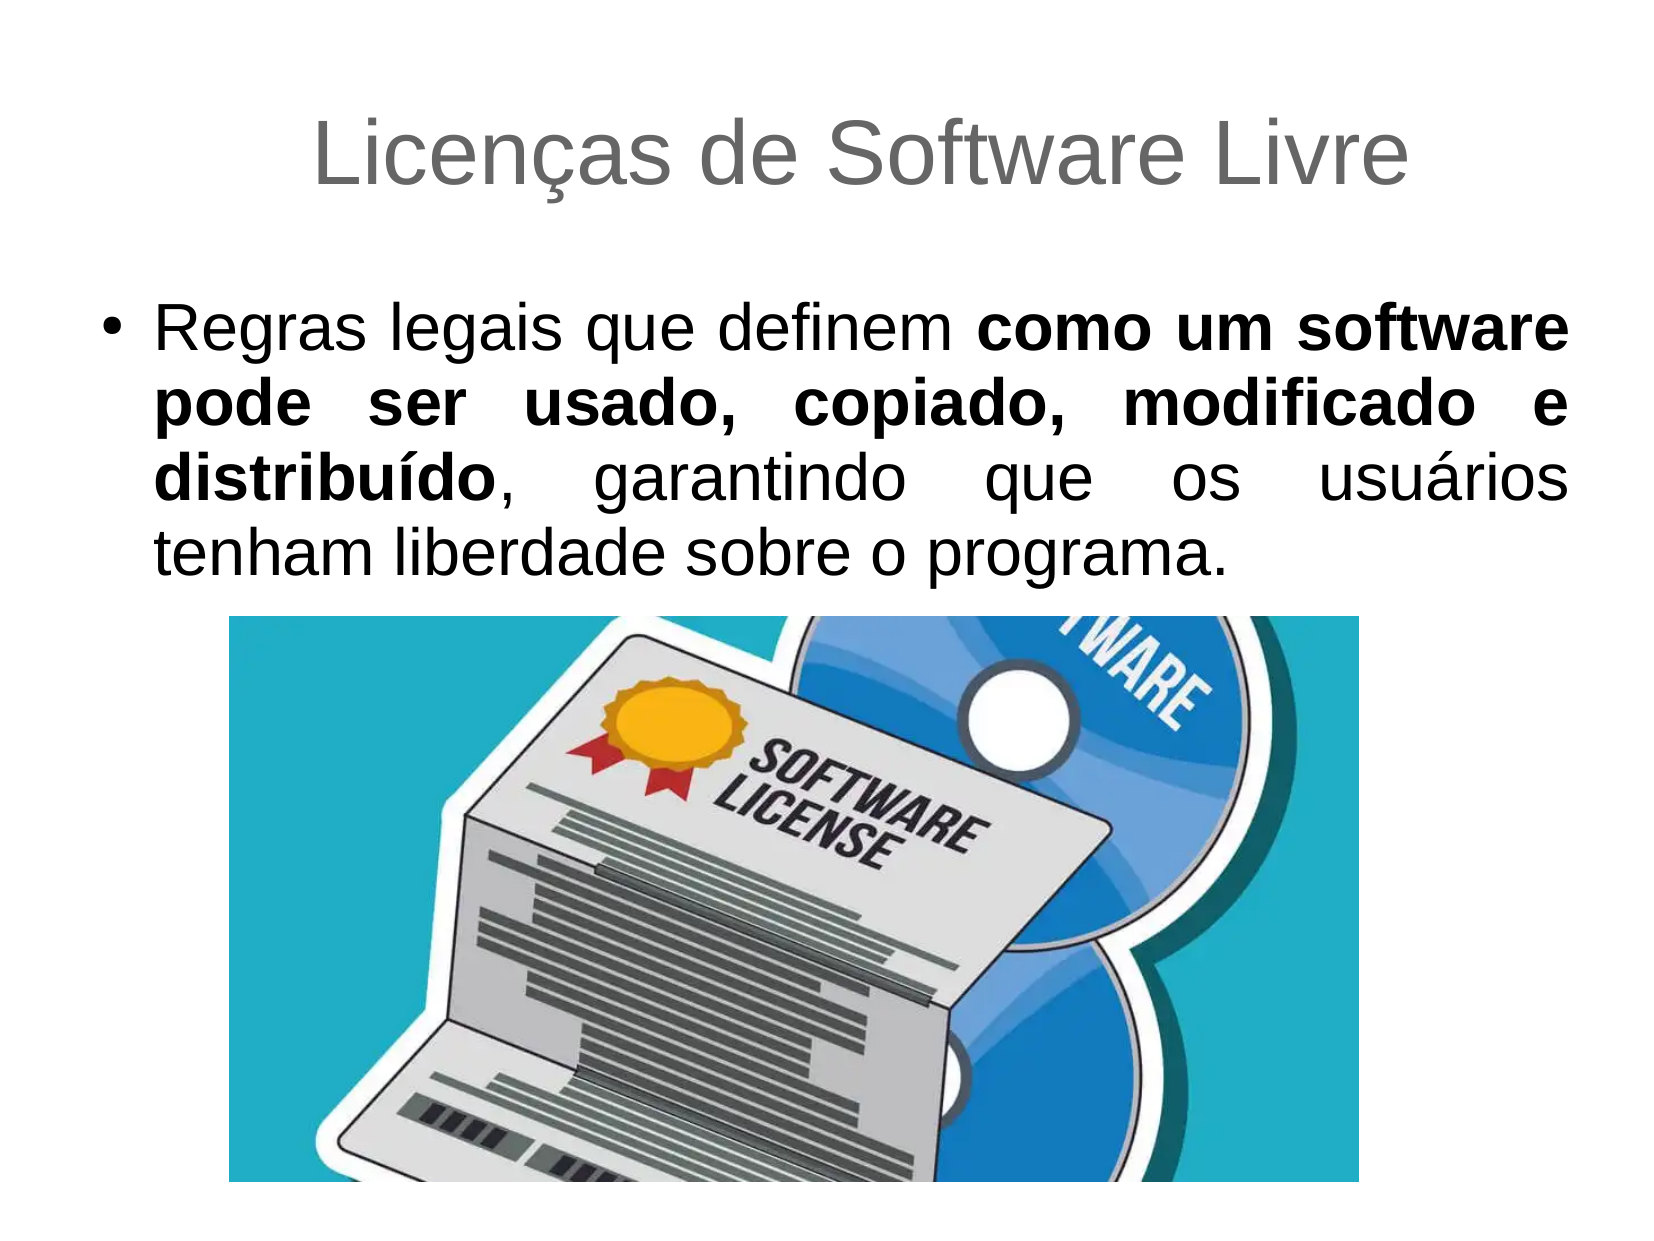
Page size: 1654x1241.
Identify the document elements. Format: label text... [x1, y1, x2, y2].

list Regras legais que definem como um software pode ser usado, copiado, modificado e distribuído, garantindo que os usuários tenham liberdade sobre o programa. [82, 290, 1571, 1016]
picture [229, 616, 1359, 1182]
title Licenças de Software Livre [82, 49, 1571, 257]
